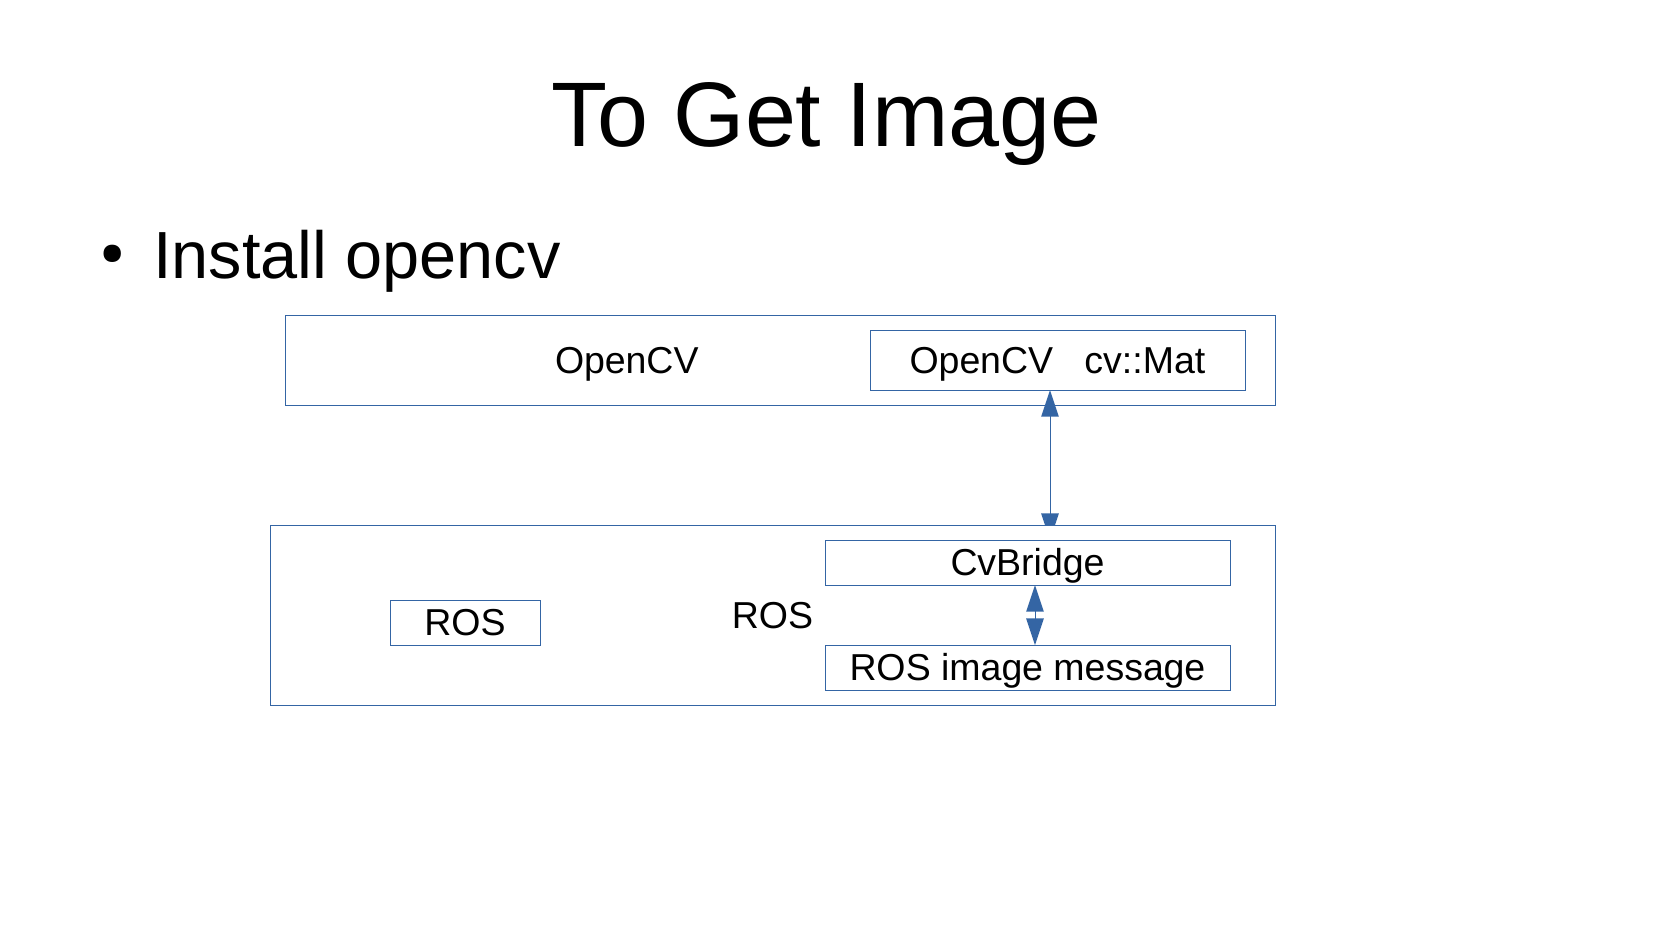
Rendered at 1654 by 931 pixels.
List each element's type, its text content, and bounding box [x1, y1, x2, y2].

text_box CvBridge [825, 540, 1231, 586]
text_box ROS [390, 600, 541, 646]
list Install opencv [82, 217, 1571, 758]
text_box ROS [270, 525, 1276, 706]
title To Get Image [82, 37, 1571, 193]
text_box ROS image message [825, 645, 1231, 691]
text_box OpenCV [285, 315, 1276, 406]
text_box OpenCV cv::Mat [870, 330, 1246, 391]
